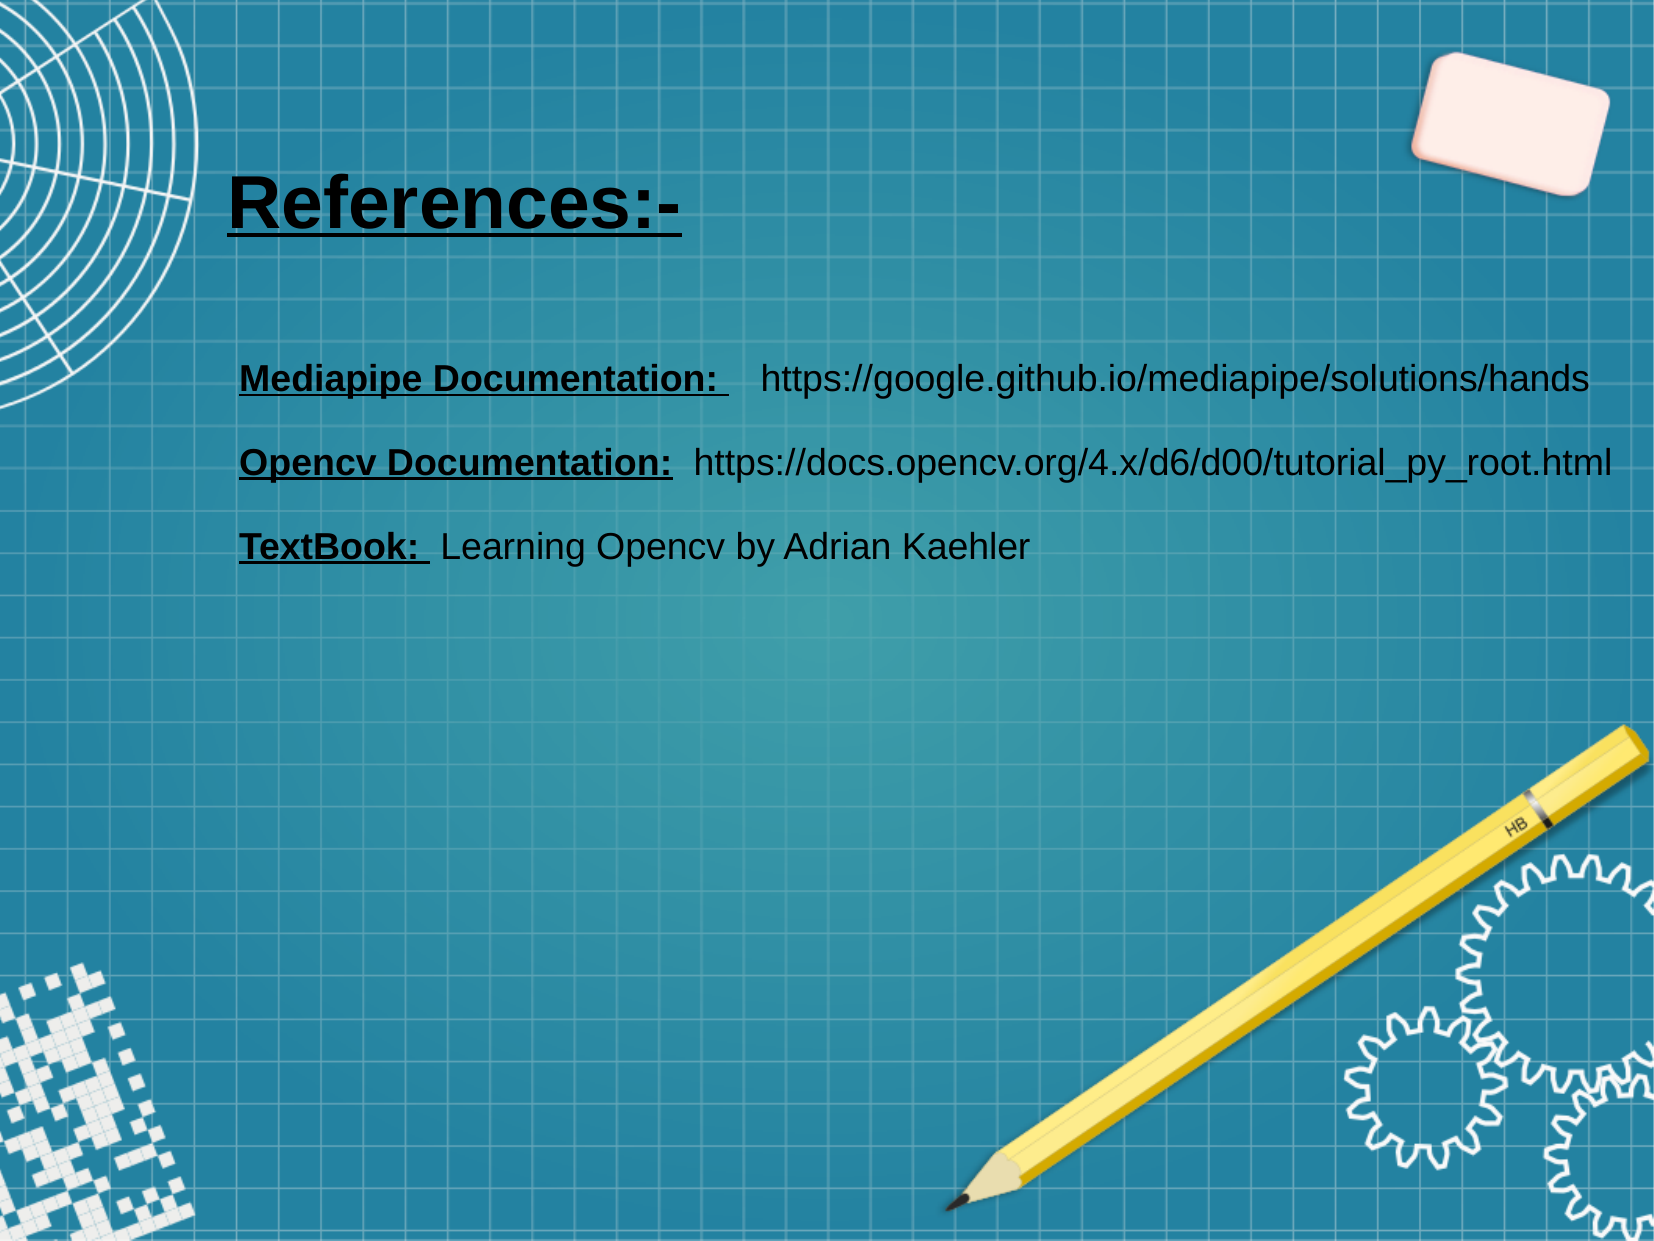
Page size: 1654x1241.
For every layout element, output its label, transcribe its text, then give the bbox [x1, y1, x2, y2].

text_box References:- [212, 153, 1182, 253]
picture [0, 0, 1654, 1241]
text_box Mediapipe Documentation: https://google.github.io/mediapipe/solutions/hands Opencv Documentation: https://docs.opencv.org/4.x/d6/d00/tutorial_py_root.html TextBook: Learning Opencv by Adrian Kaehler [224, 350, 1630, 575]
